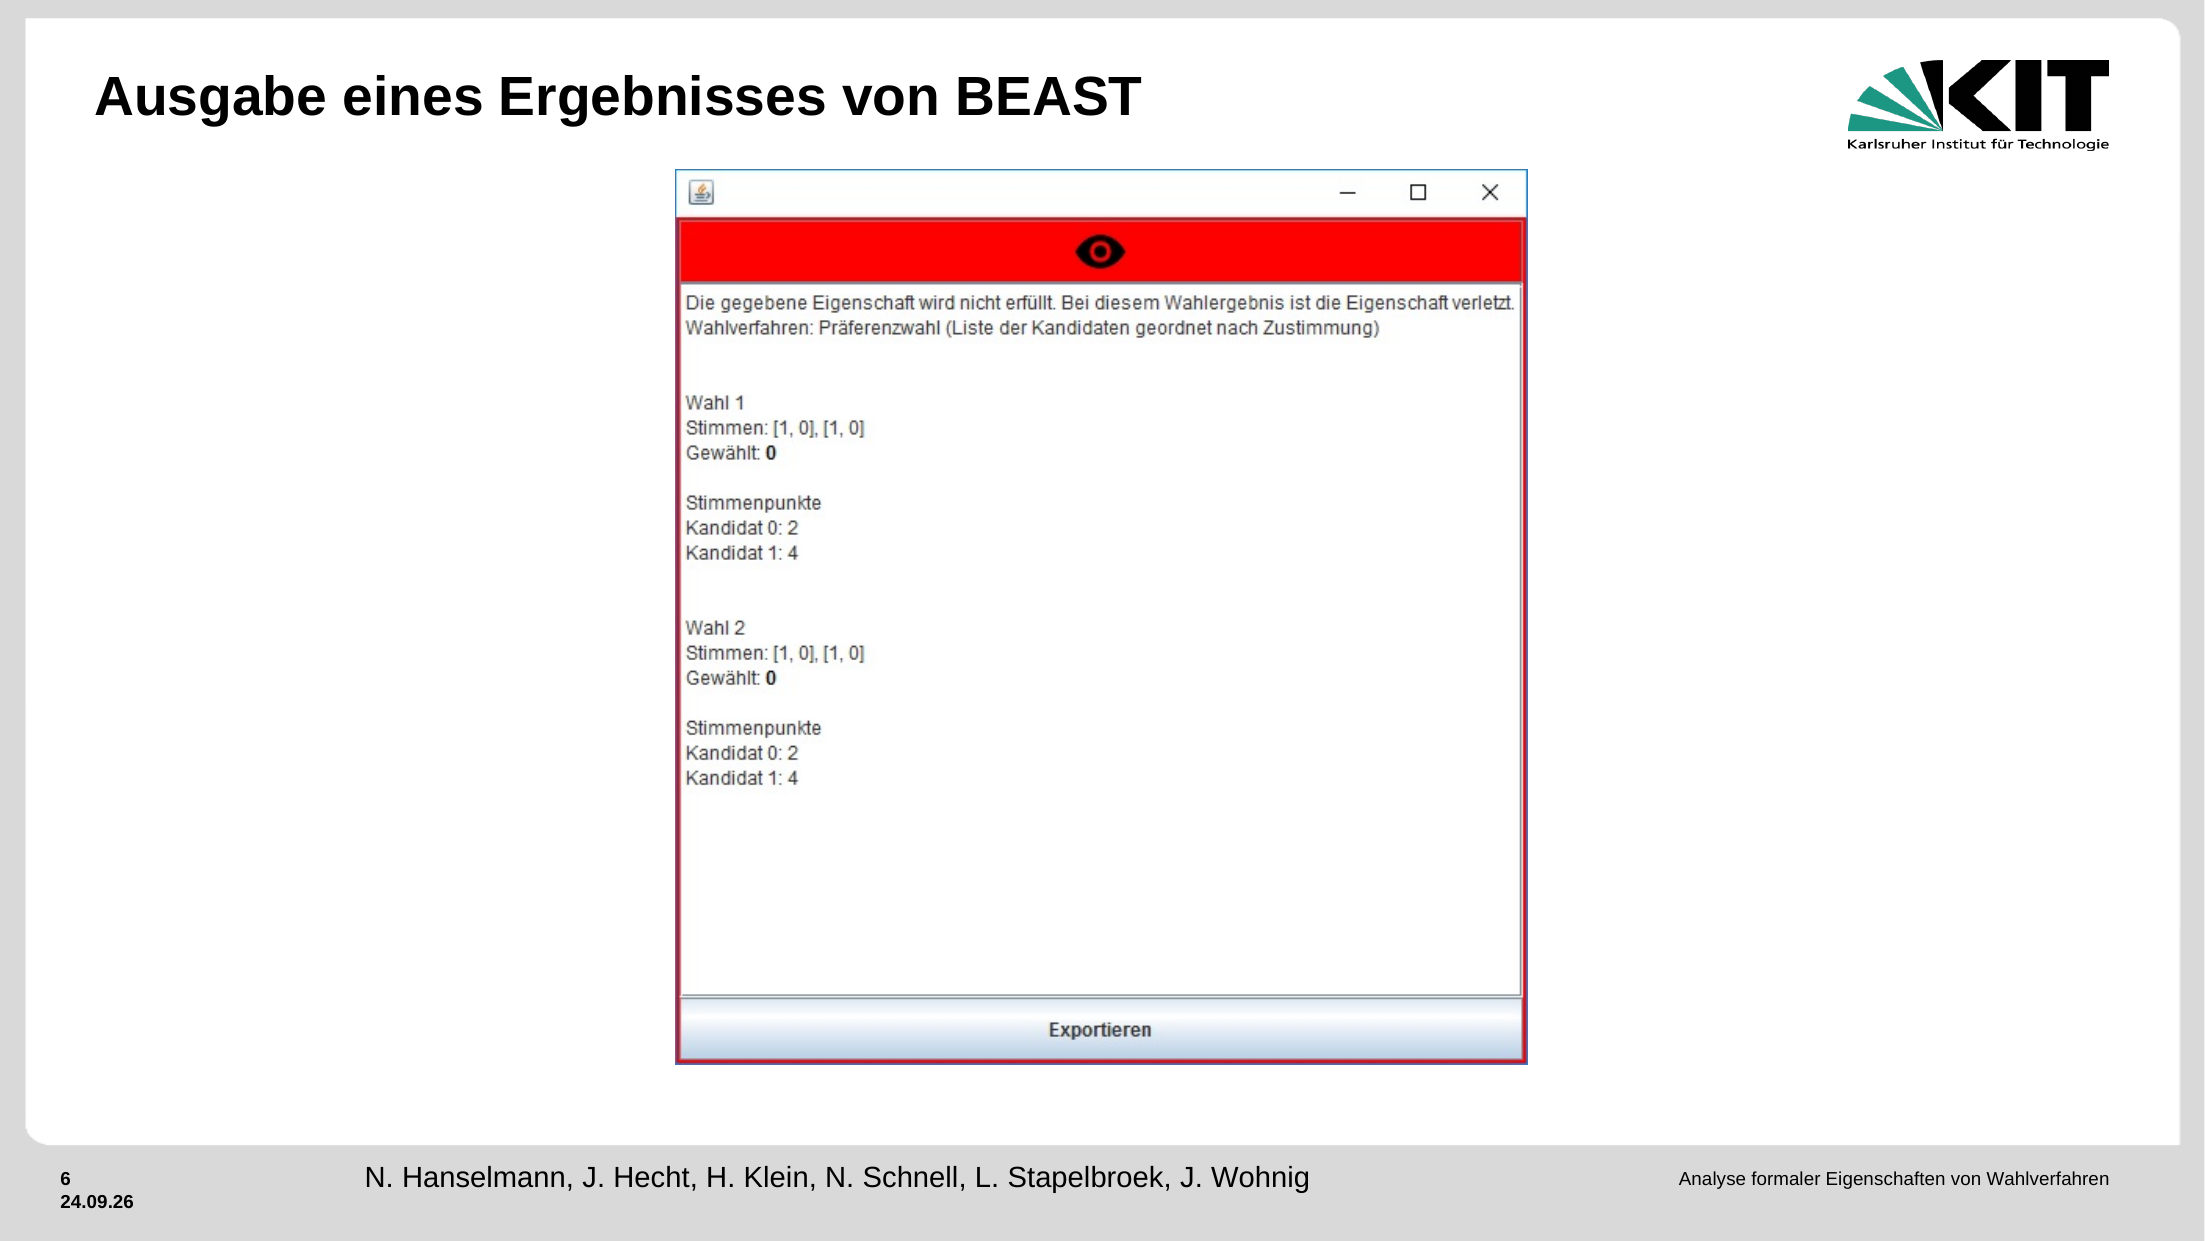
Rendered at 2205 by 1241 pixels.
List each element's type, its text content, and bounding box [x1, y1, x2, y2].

picture [0, 0, 2205, 1241]
title Ausgabe eines Ergebnisses von BEAST [94, 60, 1761, 162]
